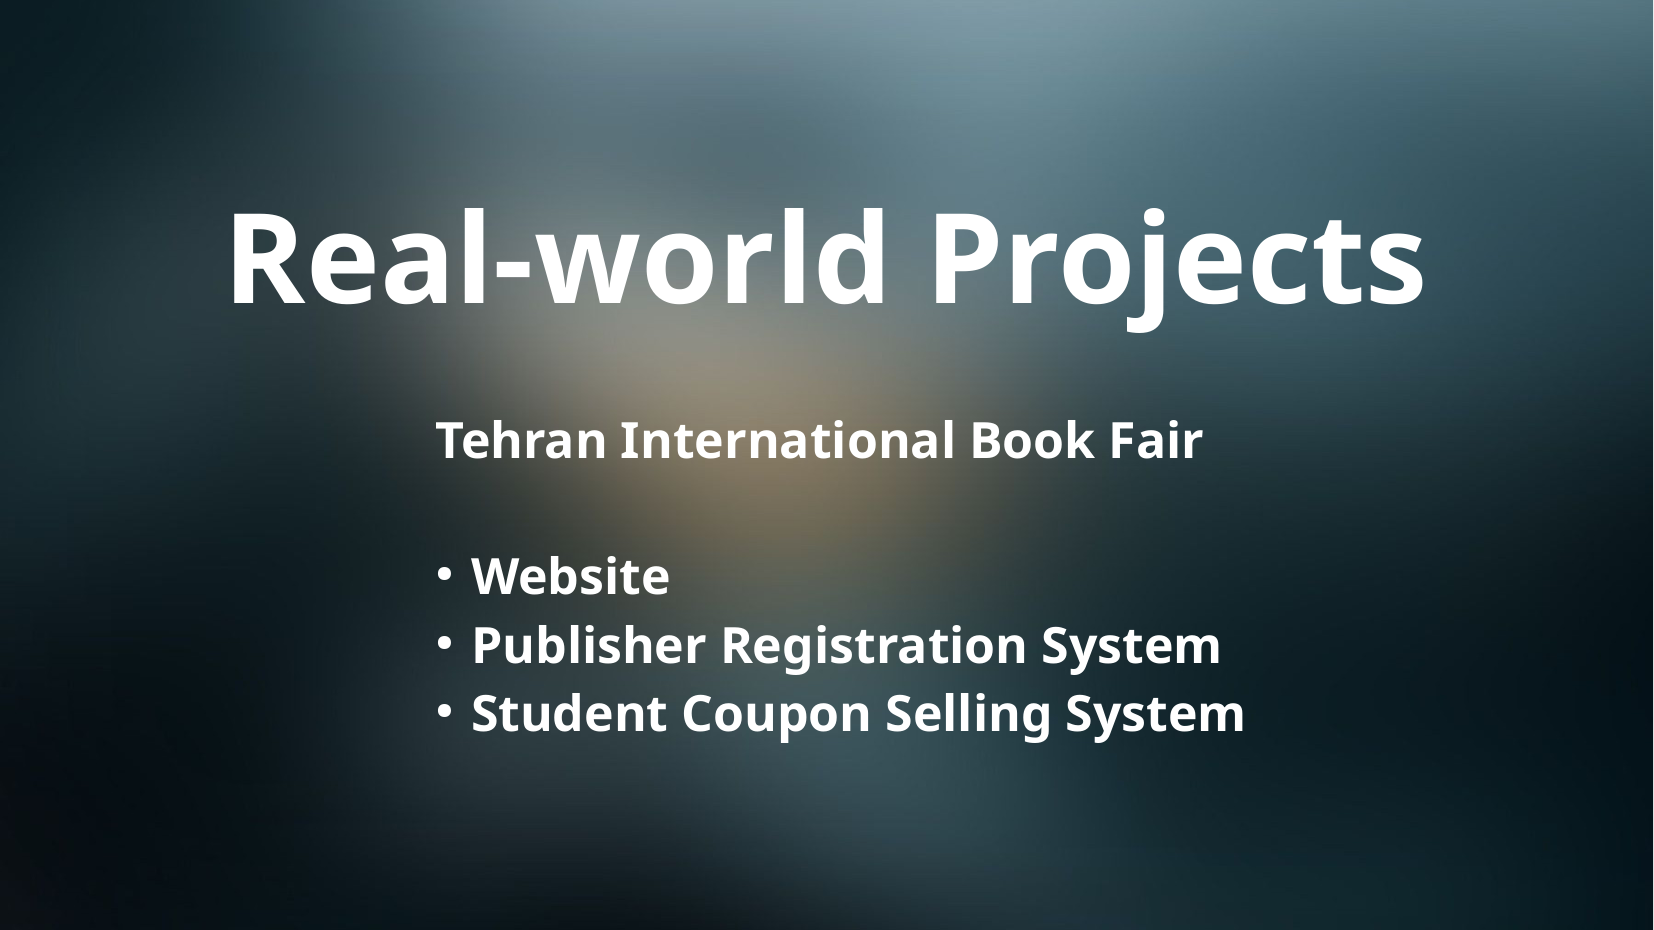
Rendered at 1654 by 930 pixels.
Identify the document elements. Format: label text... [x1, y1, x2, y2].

text_box Tehran International Book Fair Website Publisher Registration System Student Coupon Selling System [420, 397, 1233, 751]
subtitle Real-world Projects [82, 90, 1571, 420]
picture [0, 0, 1654, 930]
